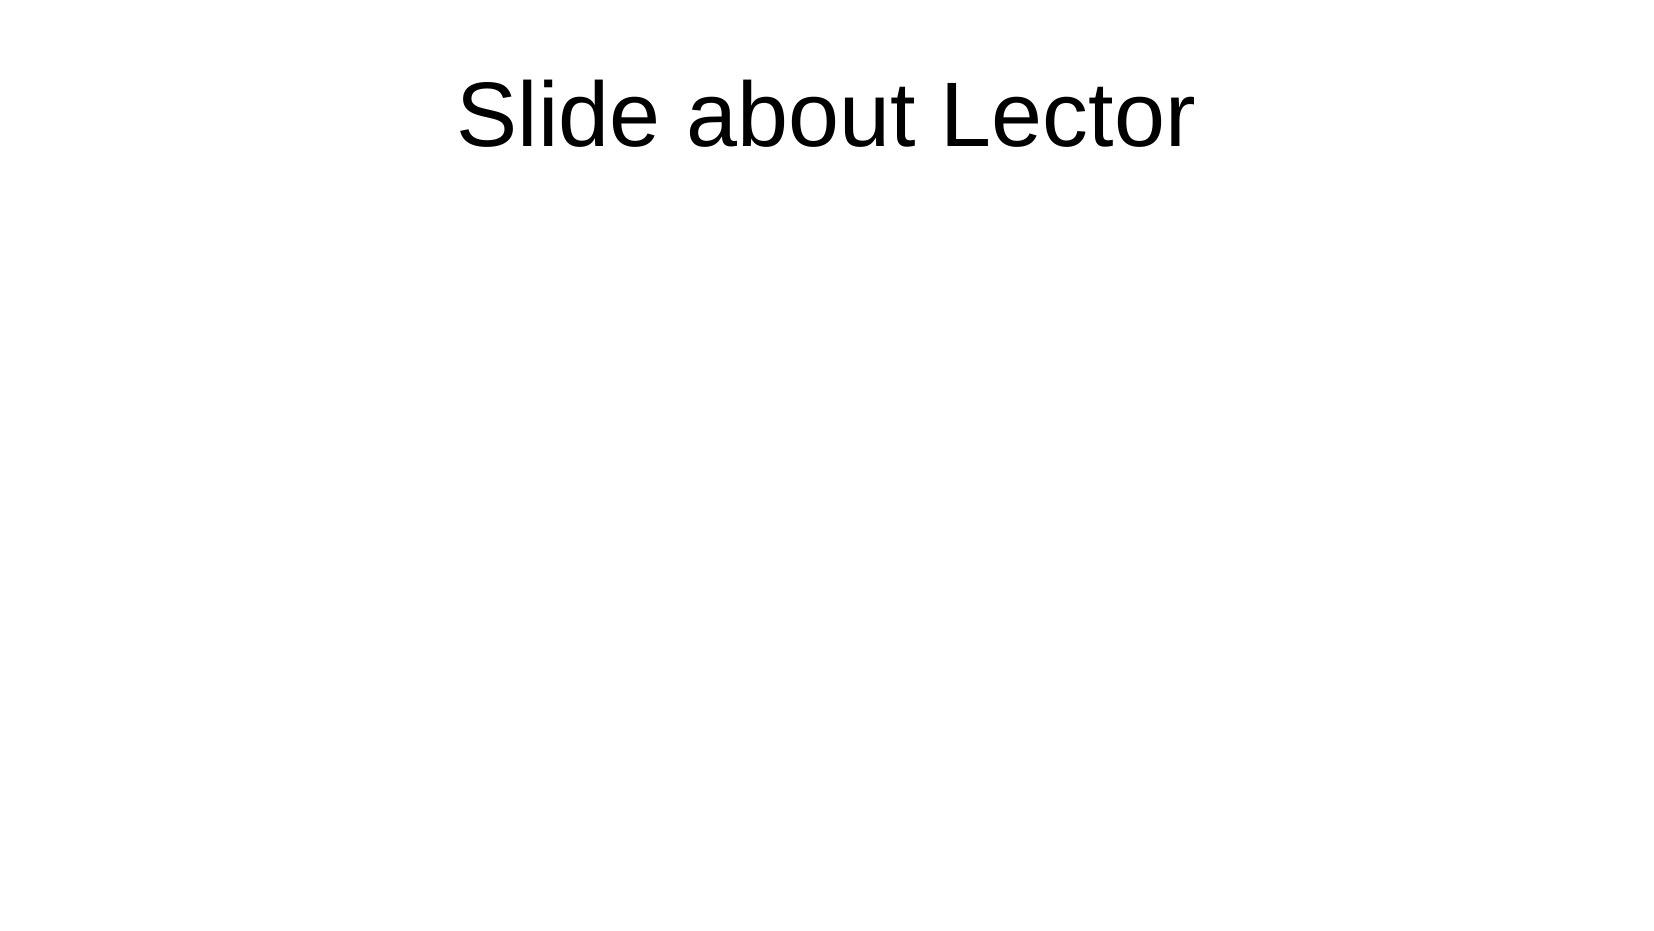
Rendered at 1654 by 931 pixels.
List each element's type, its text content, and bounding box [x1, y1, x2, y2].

title Slide about Lector [82, 37, 1571, 193]
